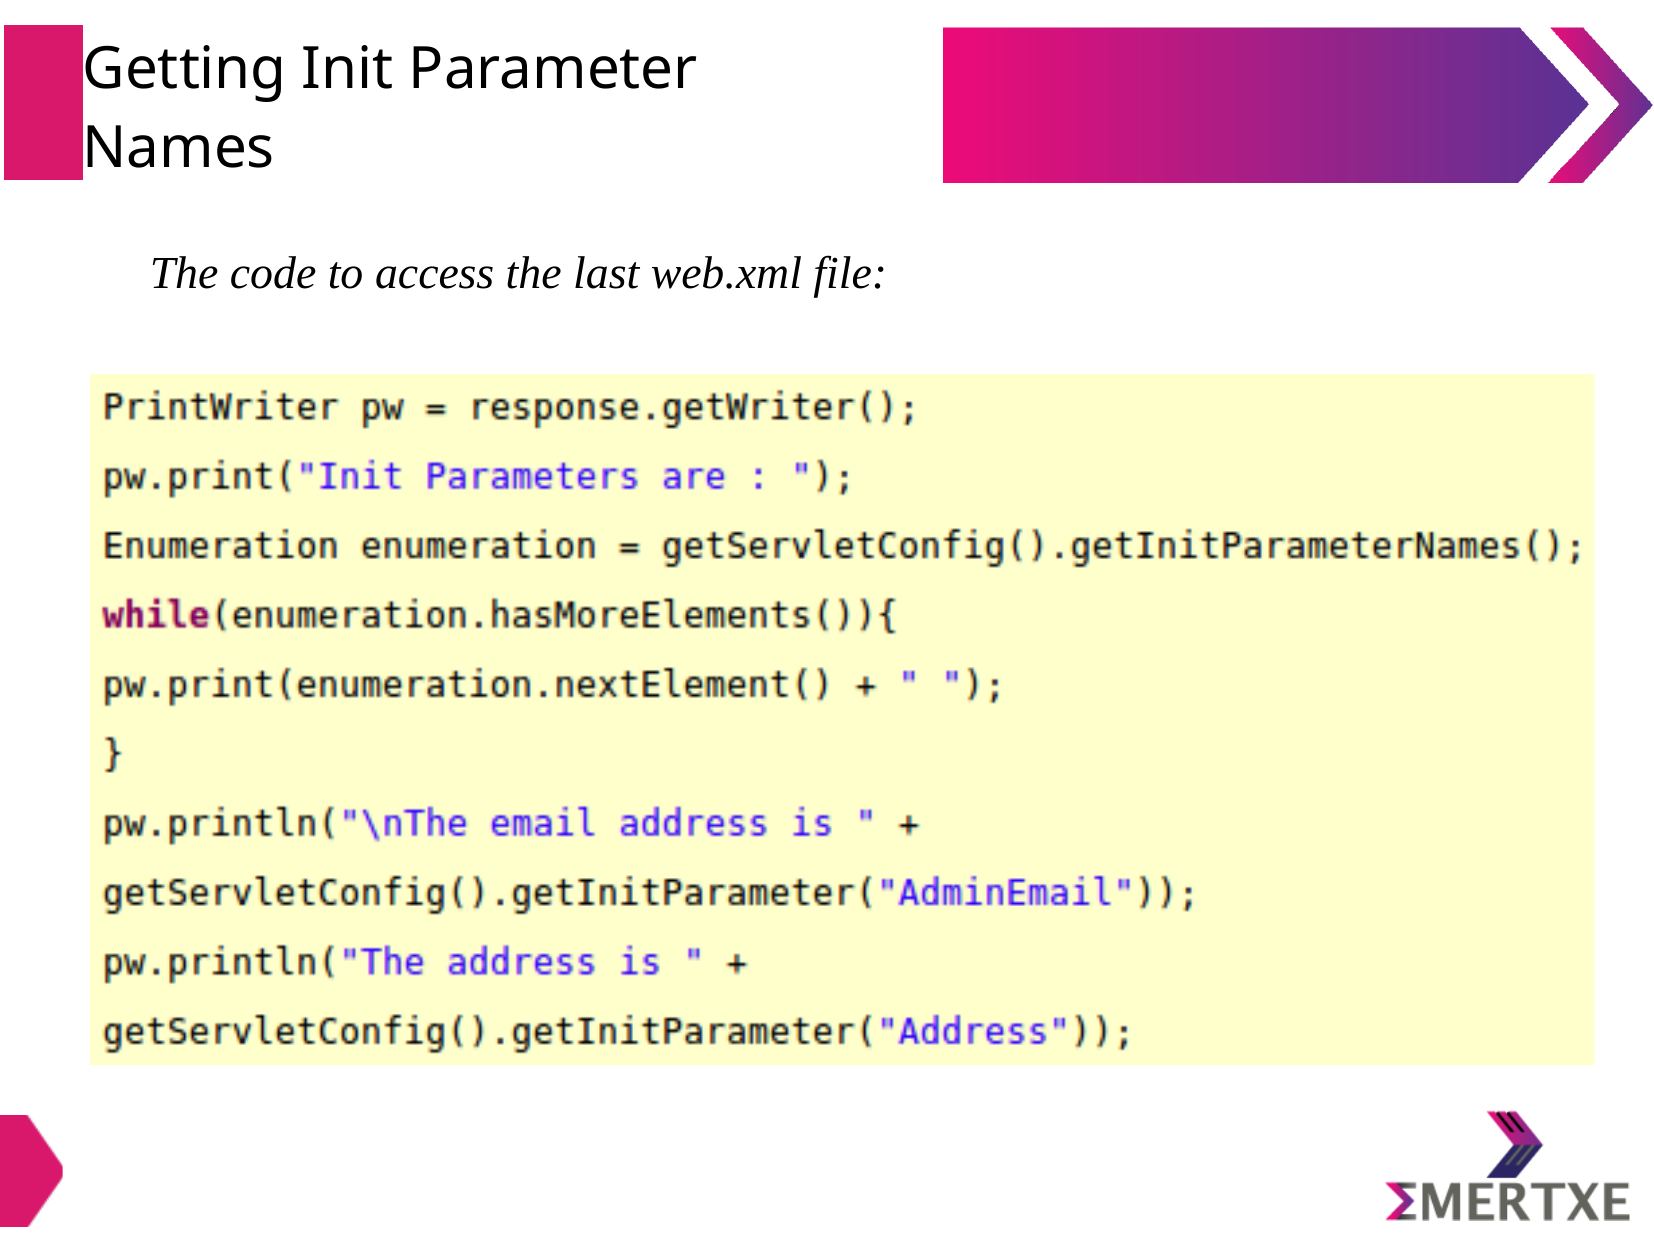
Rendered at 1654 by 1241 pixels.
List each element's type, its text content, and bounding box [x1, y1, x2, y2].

picture [1385, 1107, 1631, 1221]
title Getting Init Parameter Names [82, 2, 1571, 210]
picture [1571, 27, 1653, 183]
text_box The code to access the last web.xml file: [60, 240, 1201, 306]
picture [90, 374, 1606, 1066]
